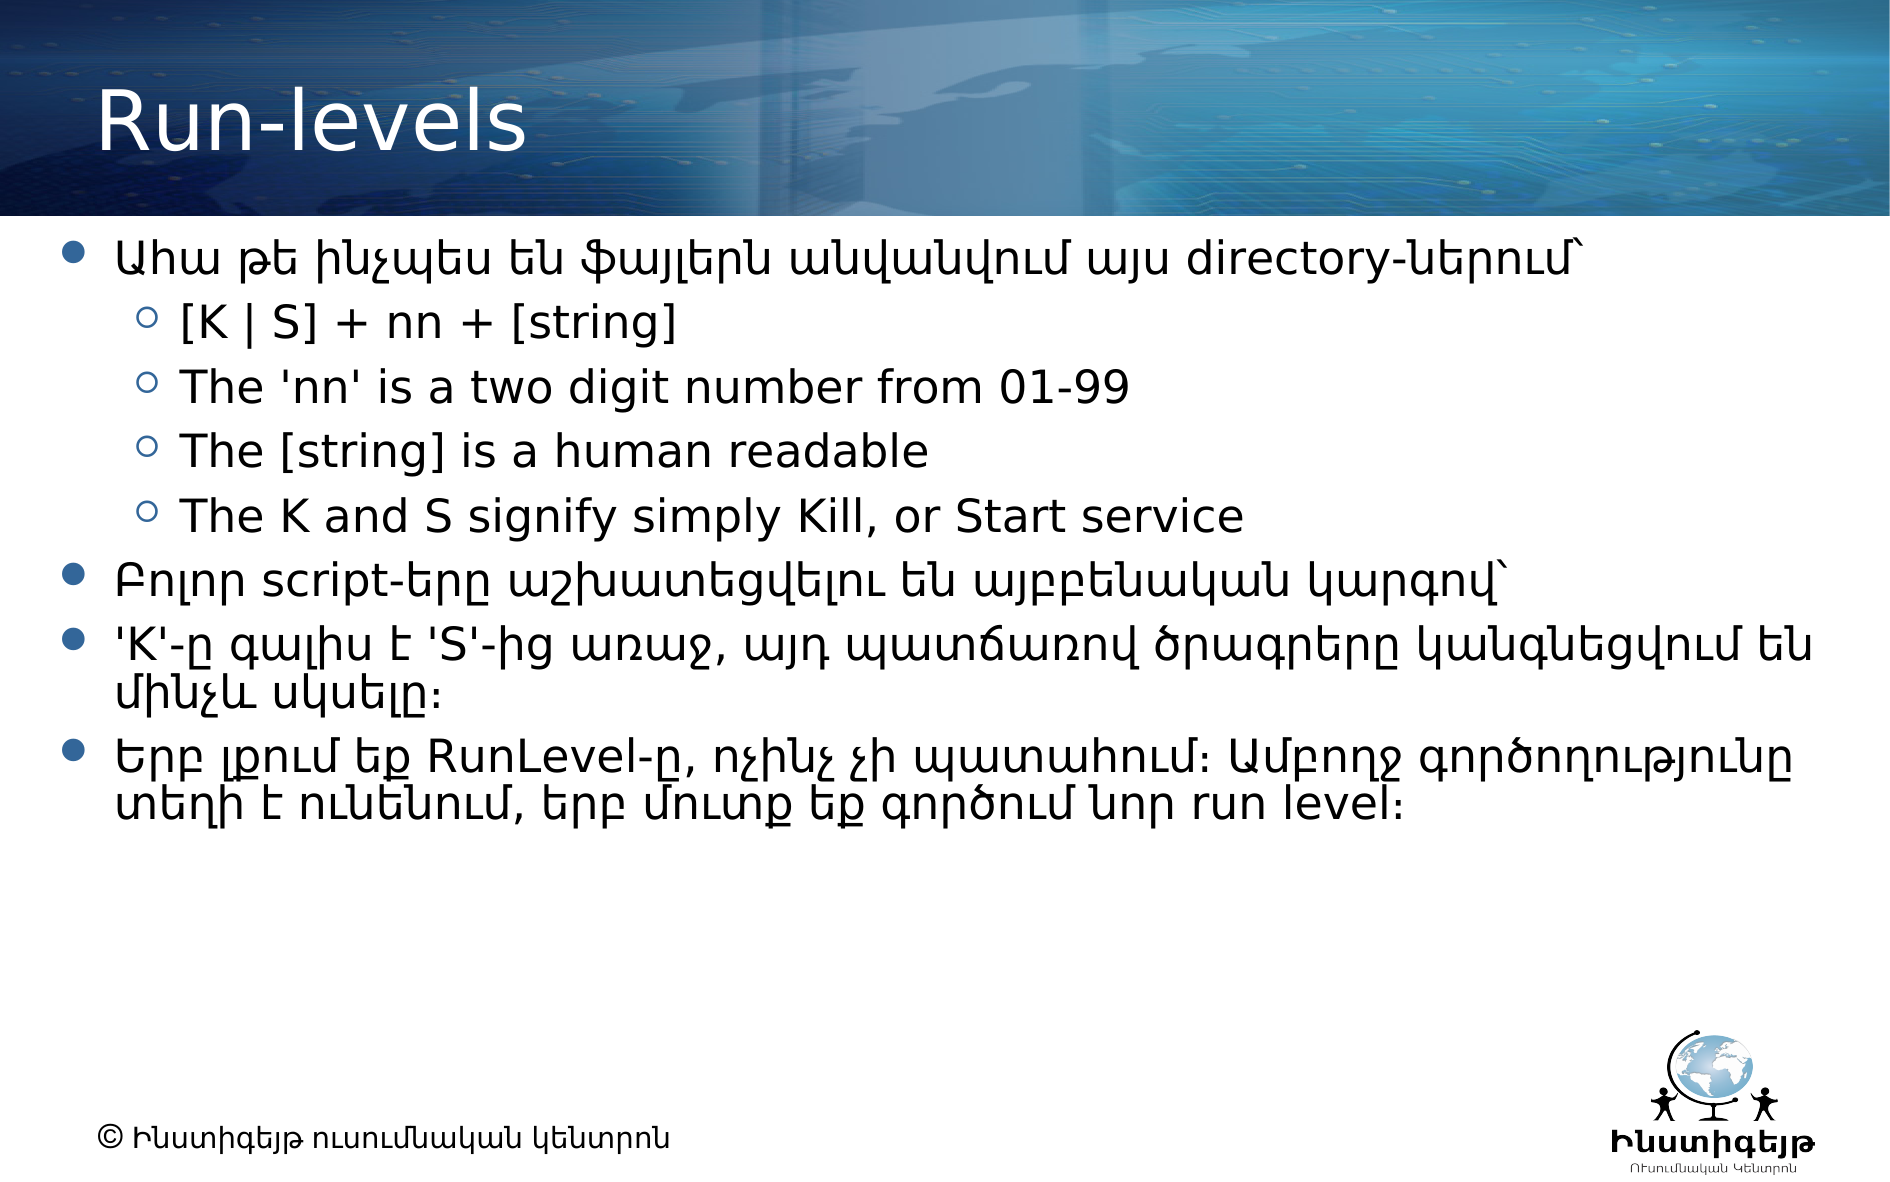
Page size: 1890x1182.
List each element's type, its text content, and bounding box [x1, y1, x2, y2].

title Run-levels [94, 47, 1793, 217]
picture [1612, 1030, 1815, 1175]
picture [0, 0, 1890, 216]
list Ահա թե ինչպես են ֆայլերն անվանվում այս directory-ներում՝ [K | S] + nn + [string] The 'nn' is a two digit number from 01-99 The [string] is a human readable The K and S signify simply Kill, or Start service Բոլոր script-երը աշխատեցվելու են այբբենական կարգով՝ 'K'-ը գալիս է 'S'-ից առաջ, այդ պատճառով ծրագրերը կանգնեցվում են մինչև սկսելը։ Երբ լքում եք RunLevel-ը, ոչինչ չի պատահում։ Ամբողջ գործողությունը տեղի է ունենում, երբ մուտք եք գործում նոր run level։ [59, 236, 1831, 1016]
